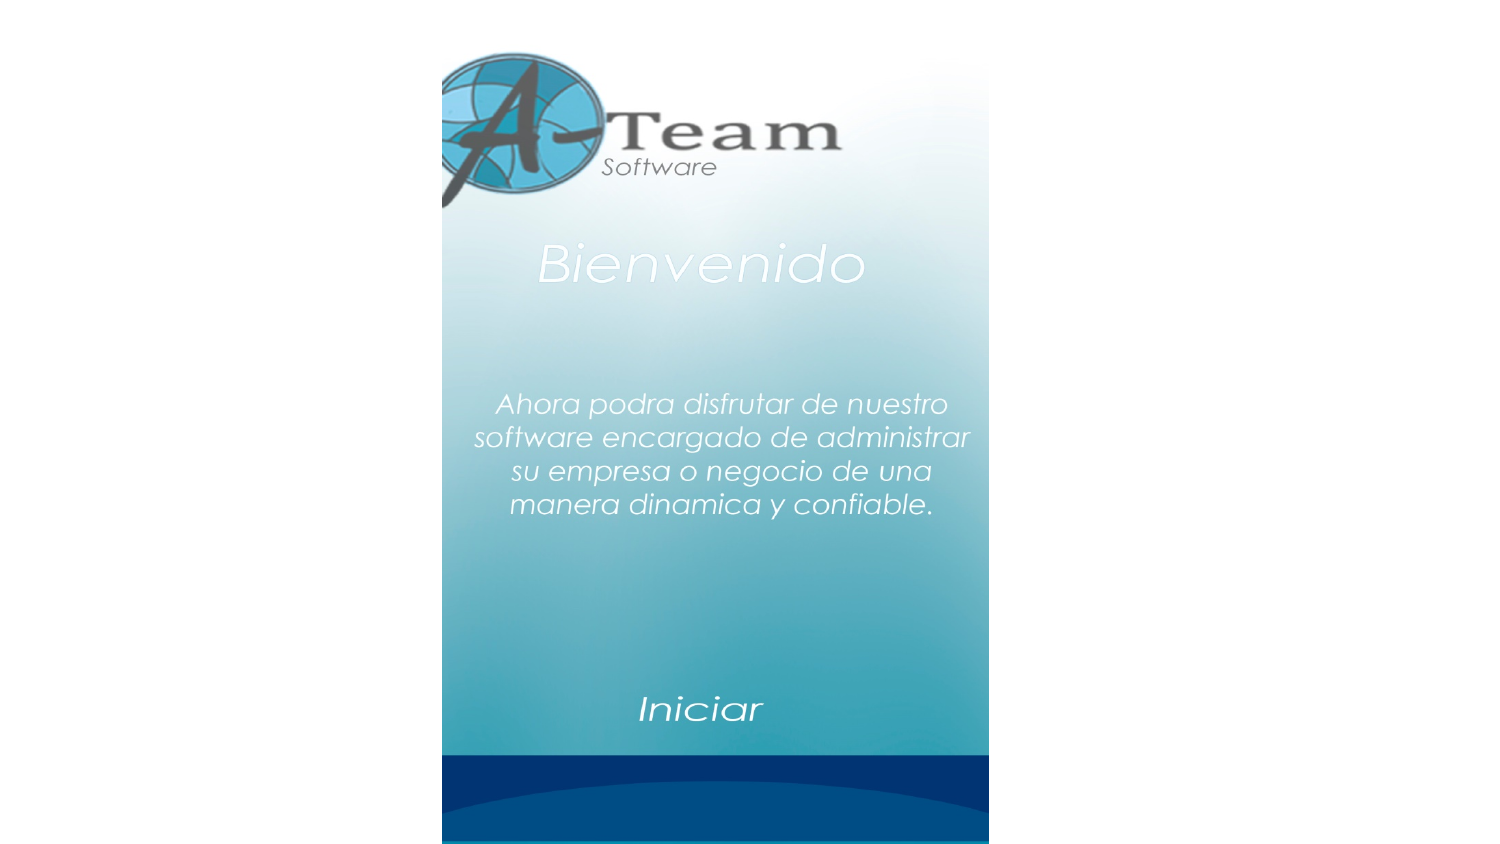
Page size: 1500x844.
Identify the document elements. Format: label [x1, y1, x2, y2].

picture [442, 44, 989, 840]
